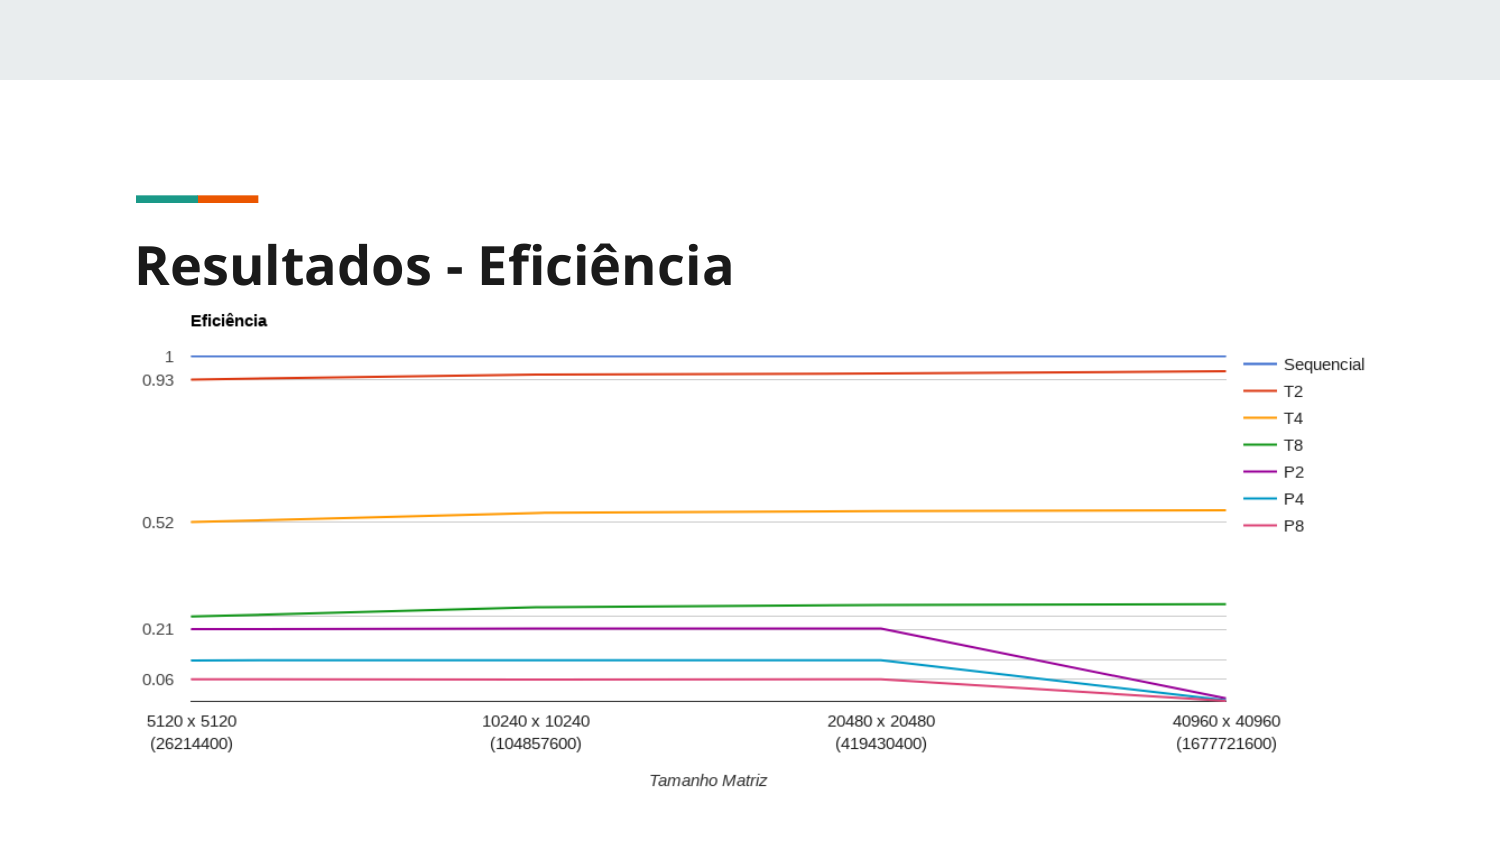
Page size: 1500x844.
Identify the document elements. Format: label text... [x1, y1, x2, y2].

picture [130, 304, 1369, 794]
title Resultados - Eficiência [119, 216, 1381, 305]
